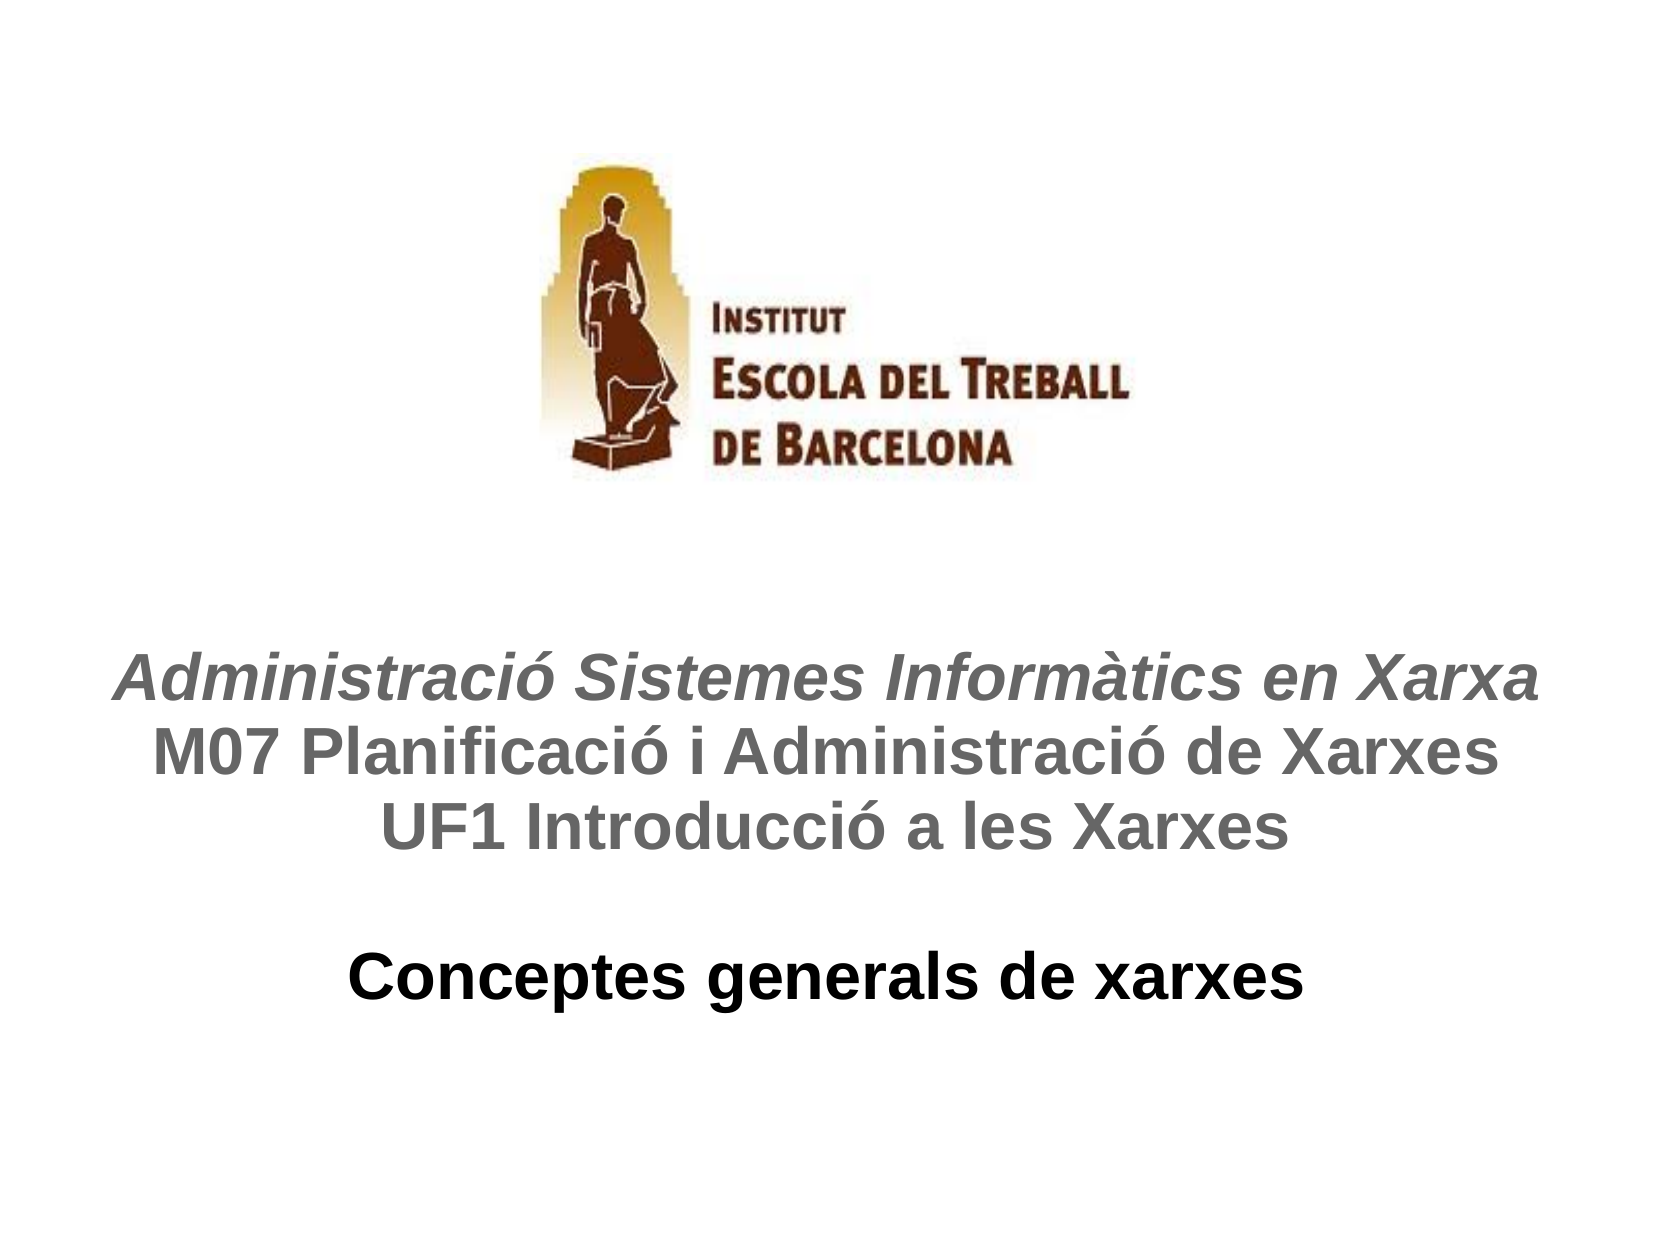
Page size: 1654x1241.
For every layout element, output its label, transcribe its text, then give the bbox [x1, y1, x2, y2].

subtitle Administració Sistemes Informàtics en Xarxa M07 Planificació i Administració de Xarxes UF1 Introducció a les Xarxes Conceptes generals de xarxes [82, 543, 1571, 1111]
picture [507, 153, 1146, 497]
